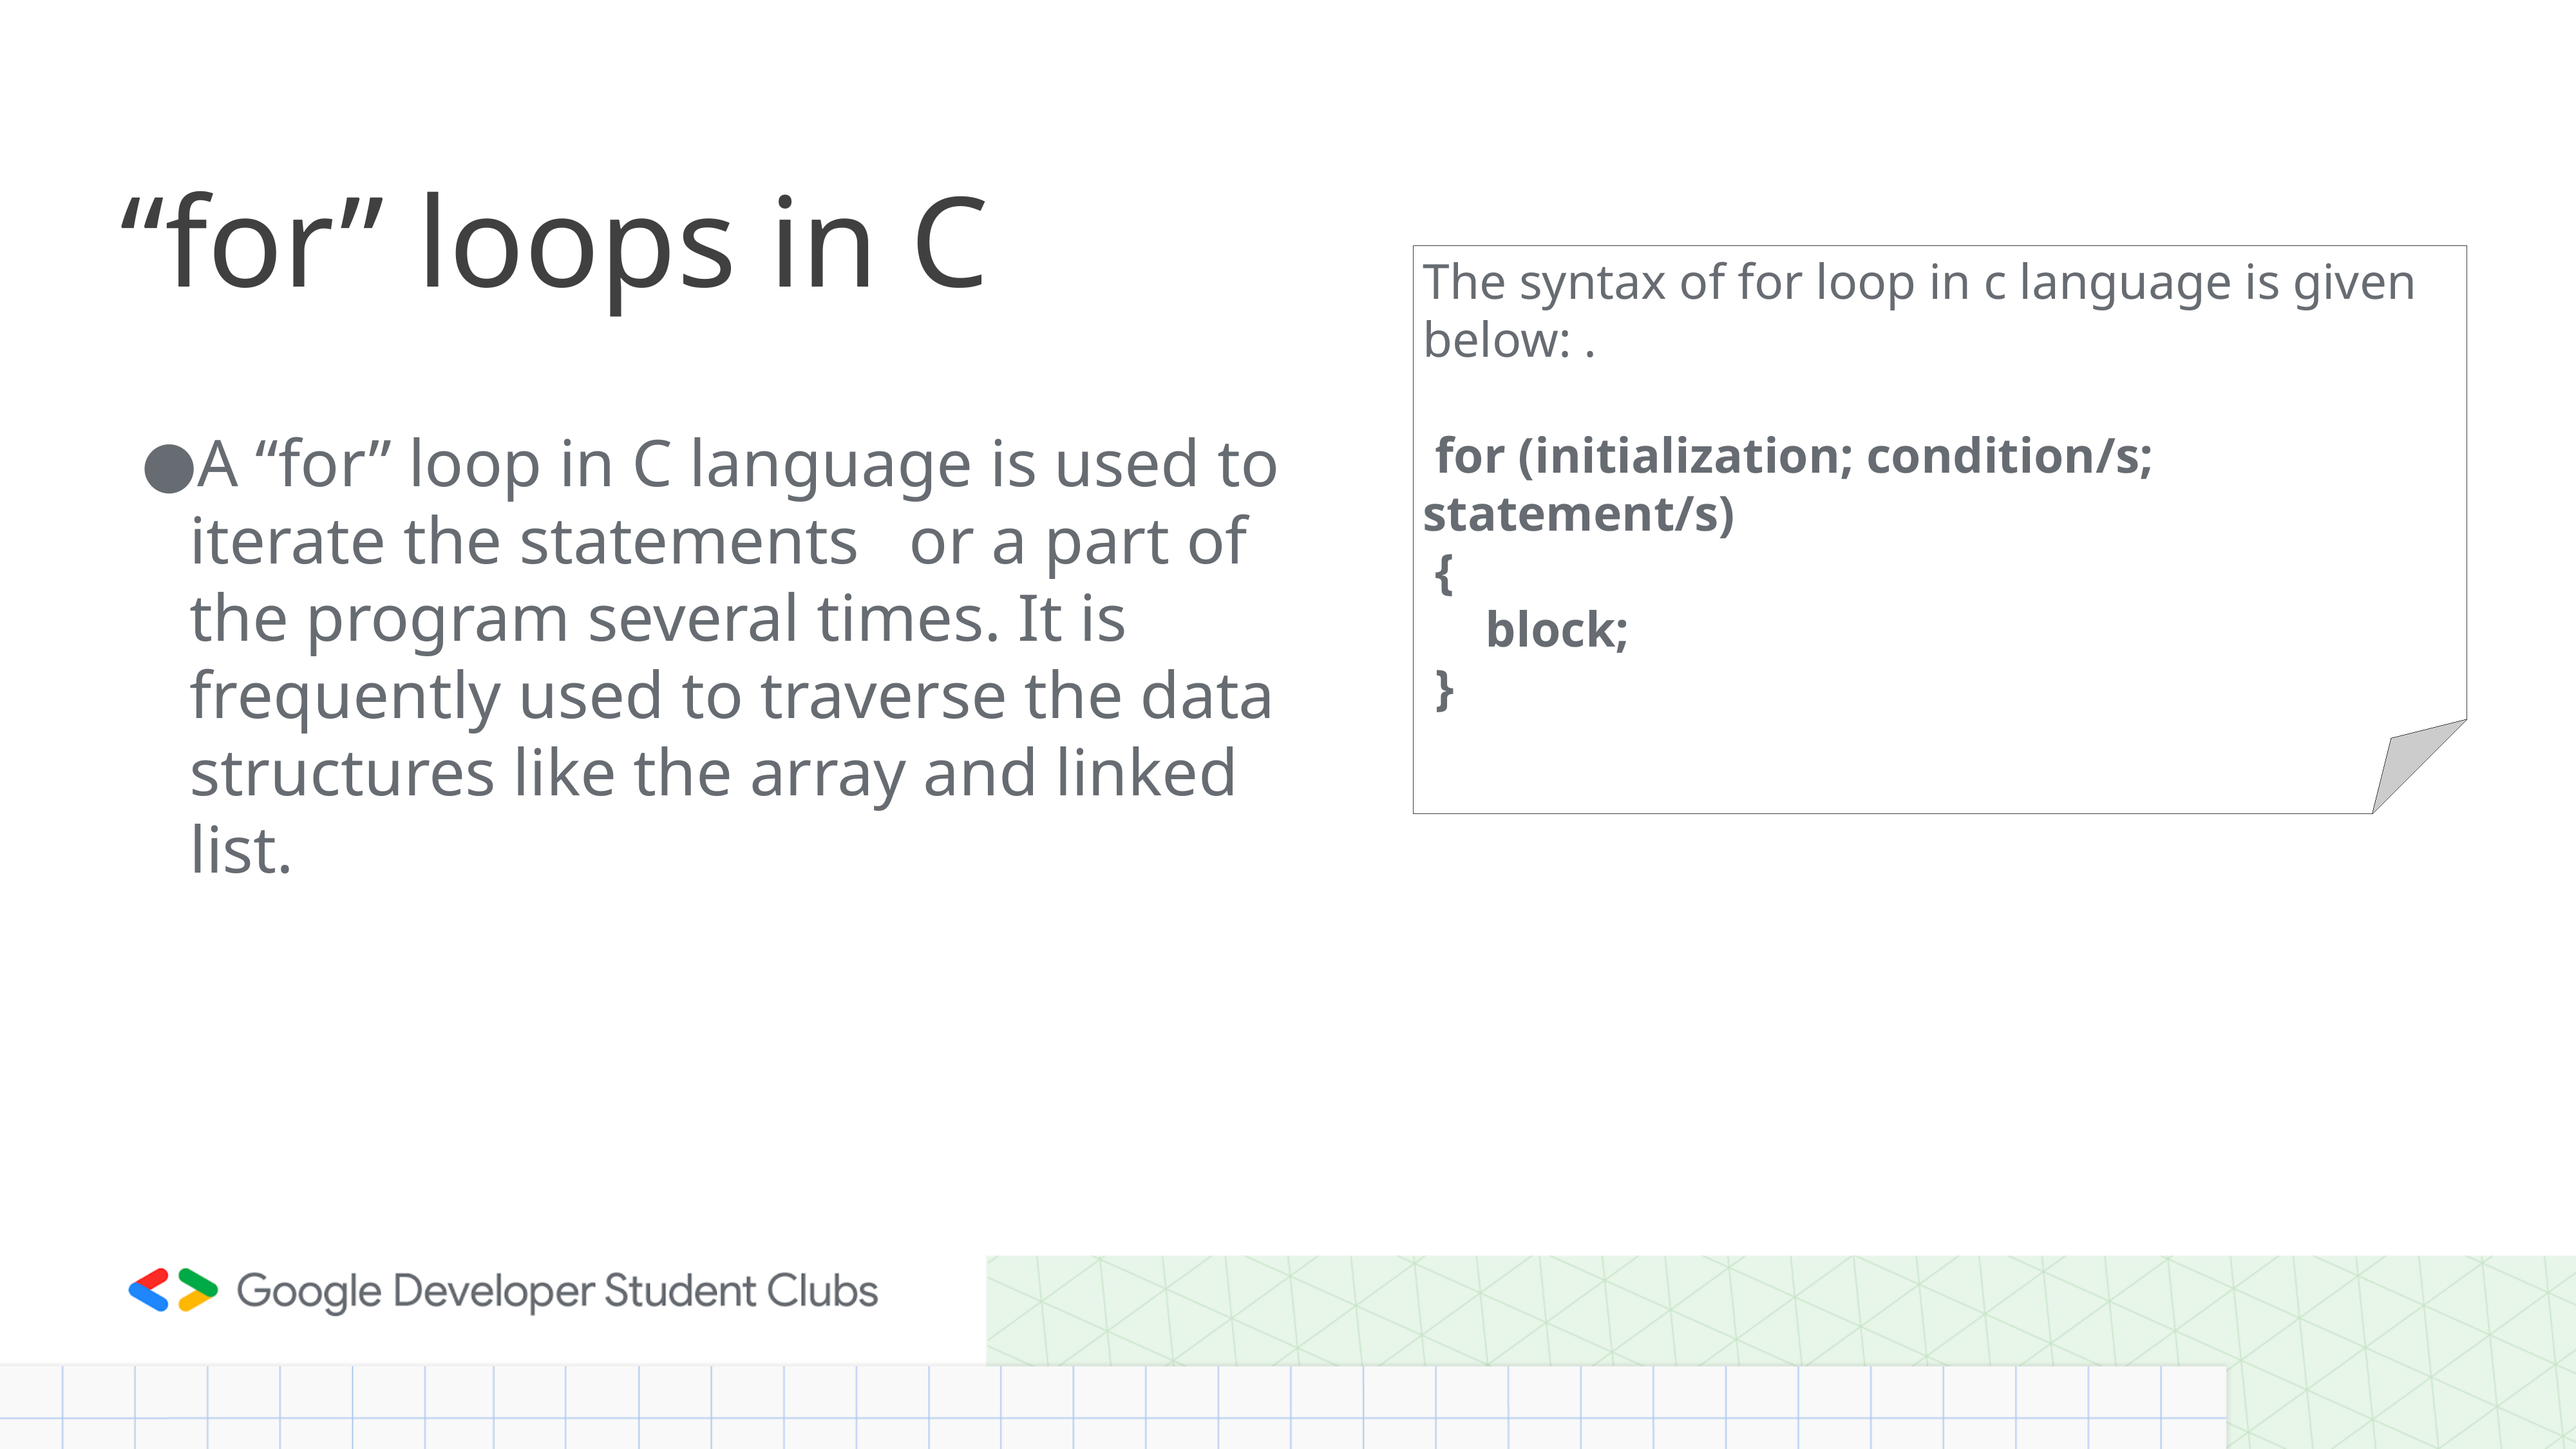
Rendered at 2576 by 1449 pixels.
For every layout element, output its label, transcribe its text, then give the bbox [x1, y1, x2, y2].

title “for” loops in C [94, 136, 2414, 430]
list A “for” loop in C language is used to iterate the statements or a part of the program several times. It is frequently used to traverse the data structures like the array and linked list. [131, 430, 1336, 1263]
text_box The syntax of for loop in c language is given below: . for (initialization; condition/s; statement/s) { block; } [1413, 245, 2467, 814]
picture [0, 0, 2576, 1449]
